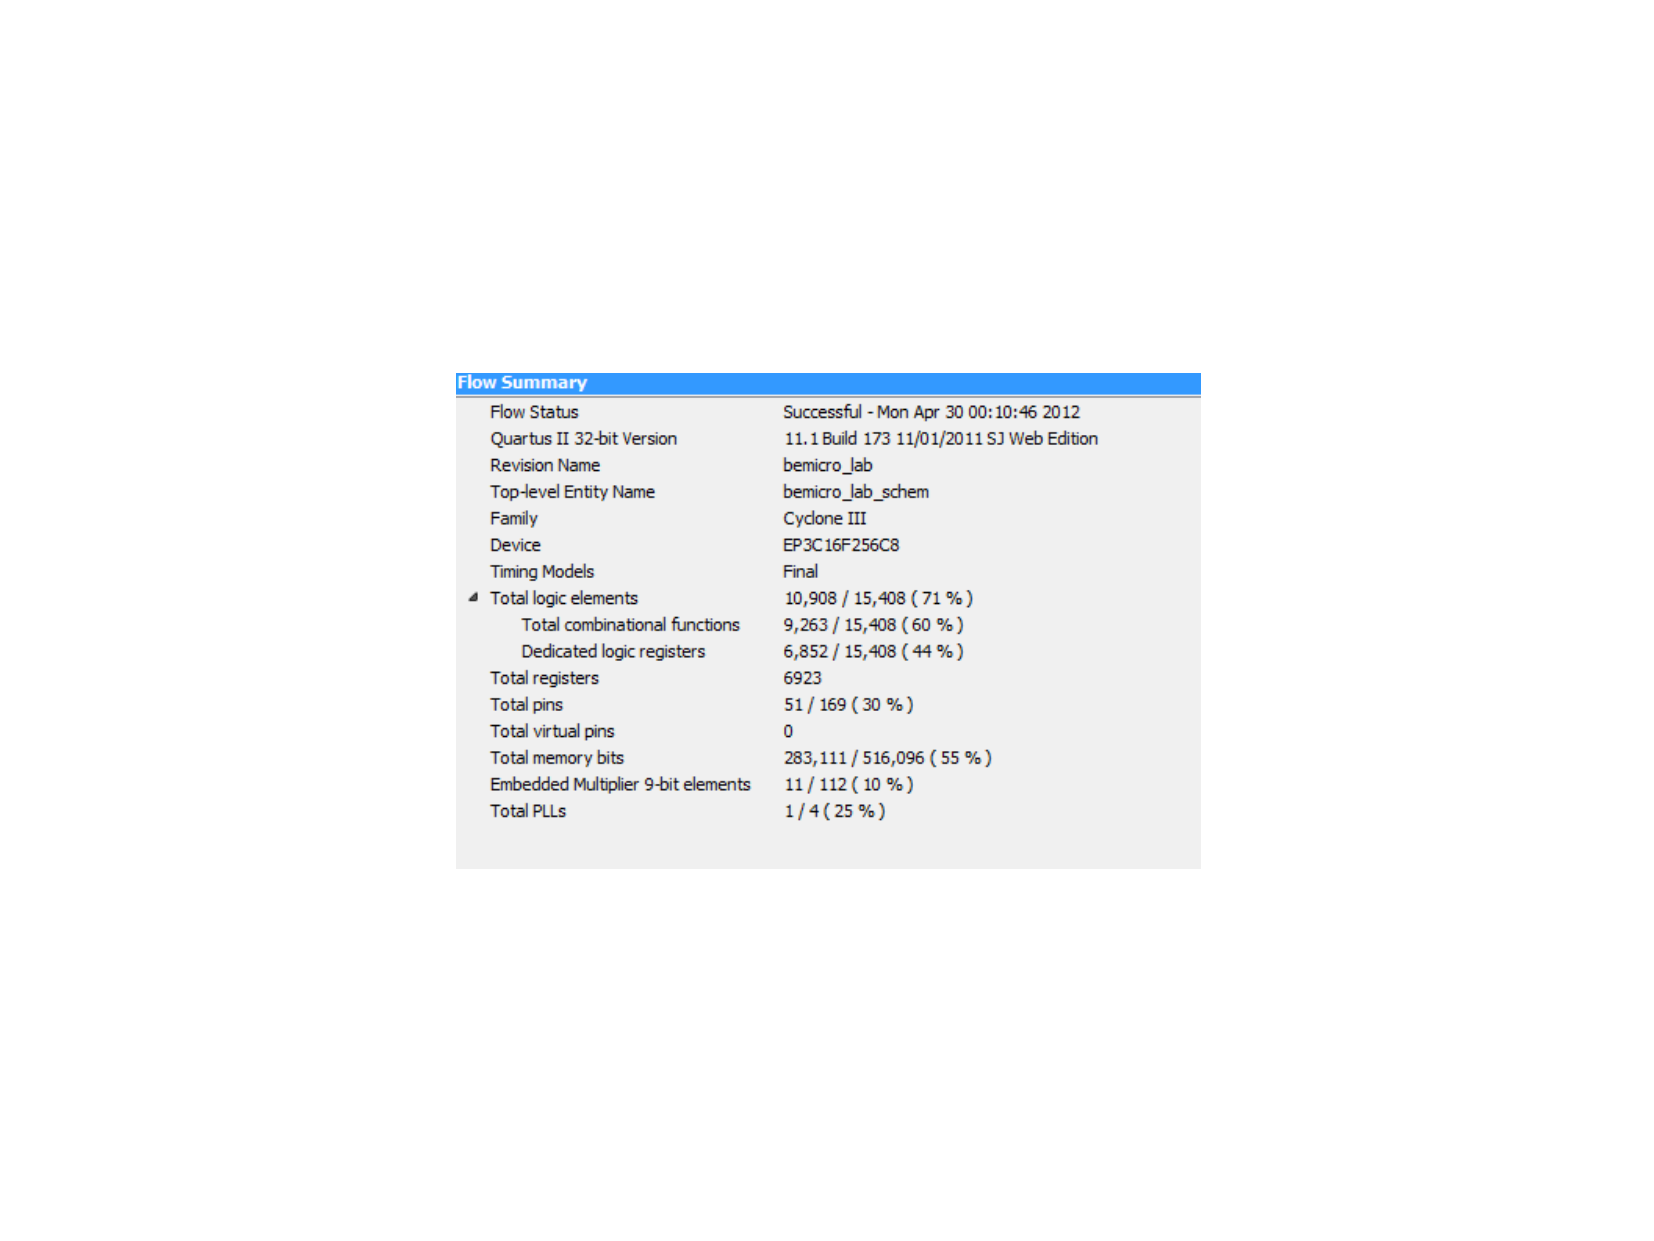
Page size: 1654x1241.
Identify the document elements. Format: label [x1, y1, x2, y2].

picture [456, 373, 1201, 869]
